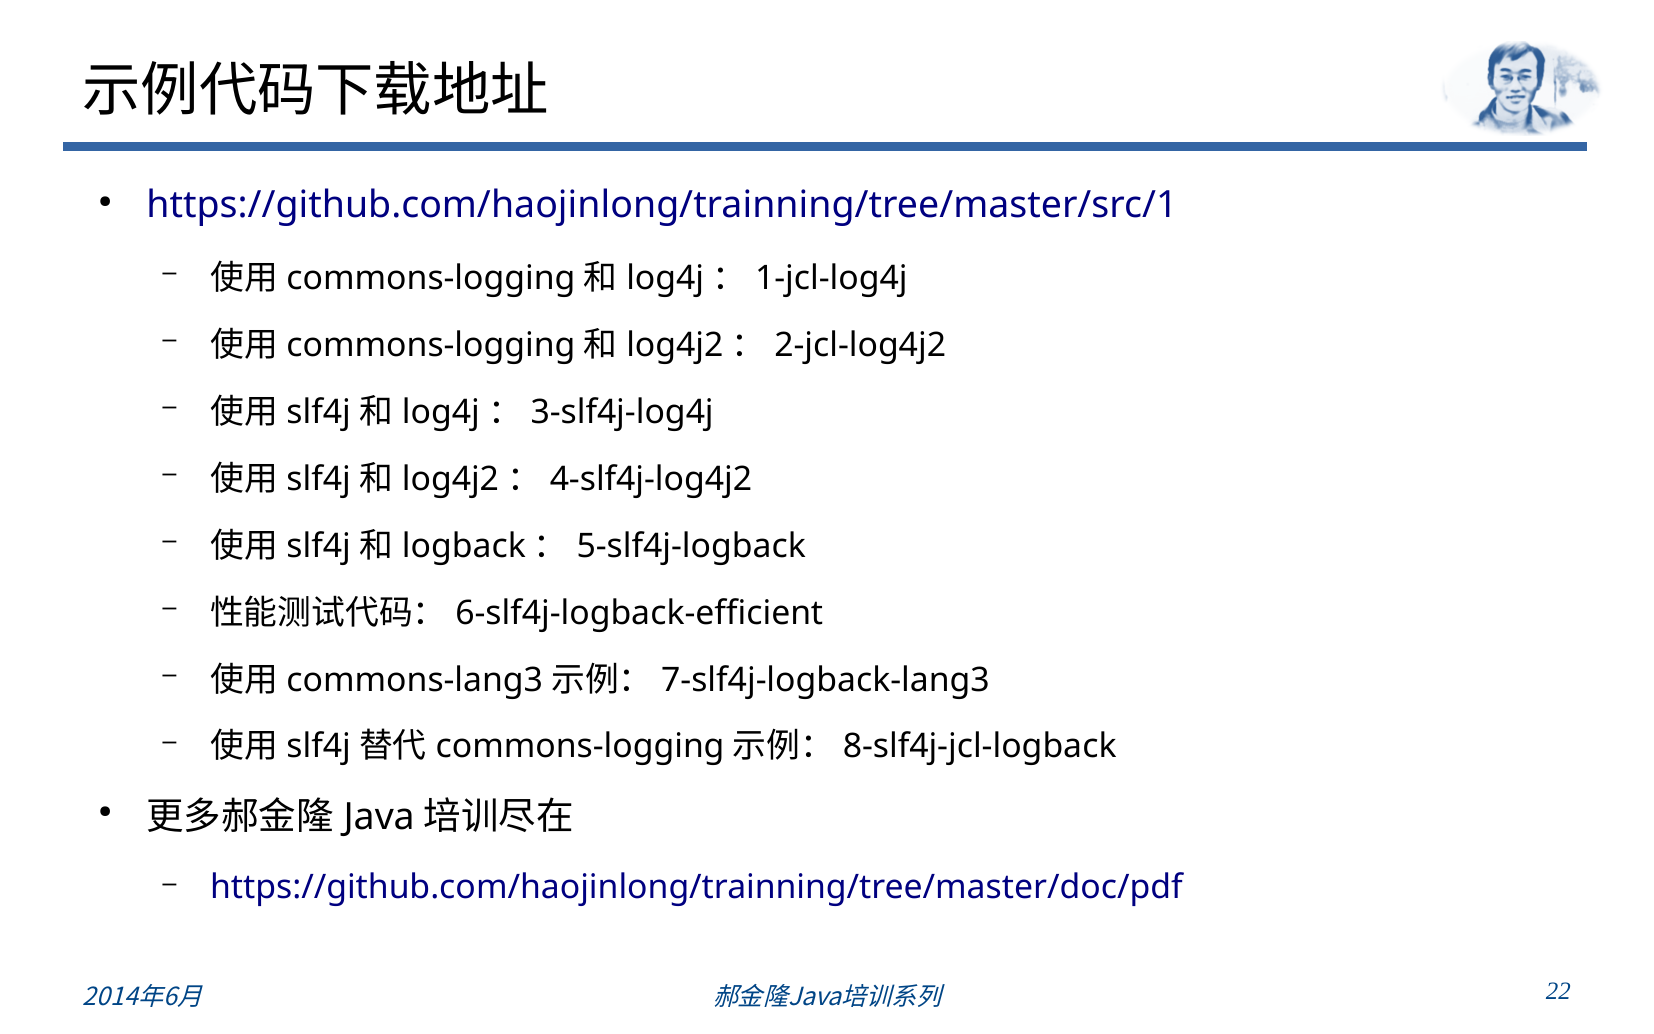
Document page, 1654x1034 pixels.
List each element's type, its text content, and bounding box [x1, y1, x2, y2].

title 示例代码下载地址 [82, 41, 1571, 130]
list https://github.com/haojinlong/trainning/tree/master/src/1 使用commons-logging和log4j：1-jcl-log4j 使用commons-logging和log4j2：2-jcl-log4j2 使用slf4j和log4j：3-slf4j-log4j 使用slf4j和log4j2：4-slf4j-log4j2 使用slf4j和logback：5-slf4j-logback 性能测试代码：6-slf4j-logback-efficient 使用commons-lang3示例：7-slf4j-logback-lang3 使用slf4j替代commons-logging示例：8-slf4j-jcl-logback 更多郝金隆Java培训尽在 https://github.com/haojinlong/trainning/tree/master/doc/pdf [82, 177, 1571, 910]
picture [1440, 41, 1604, 136]
